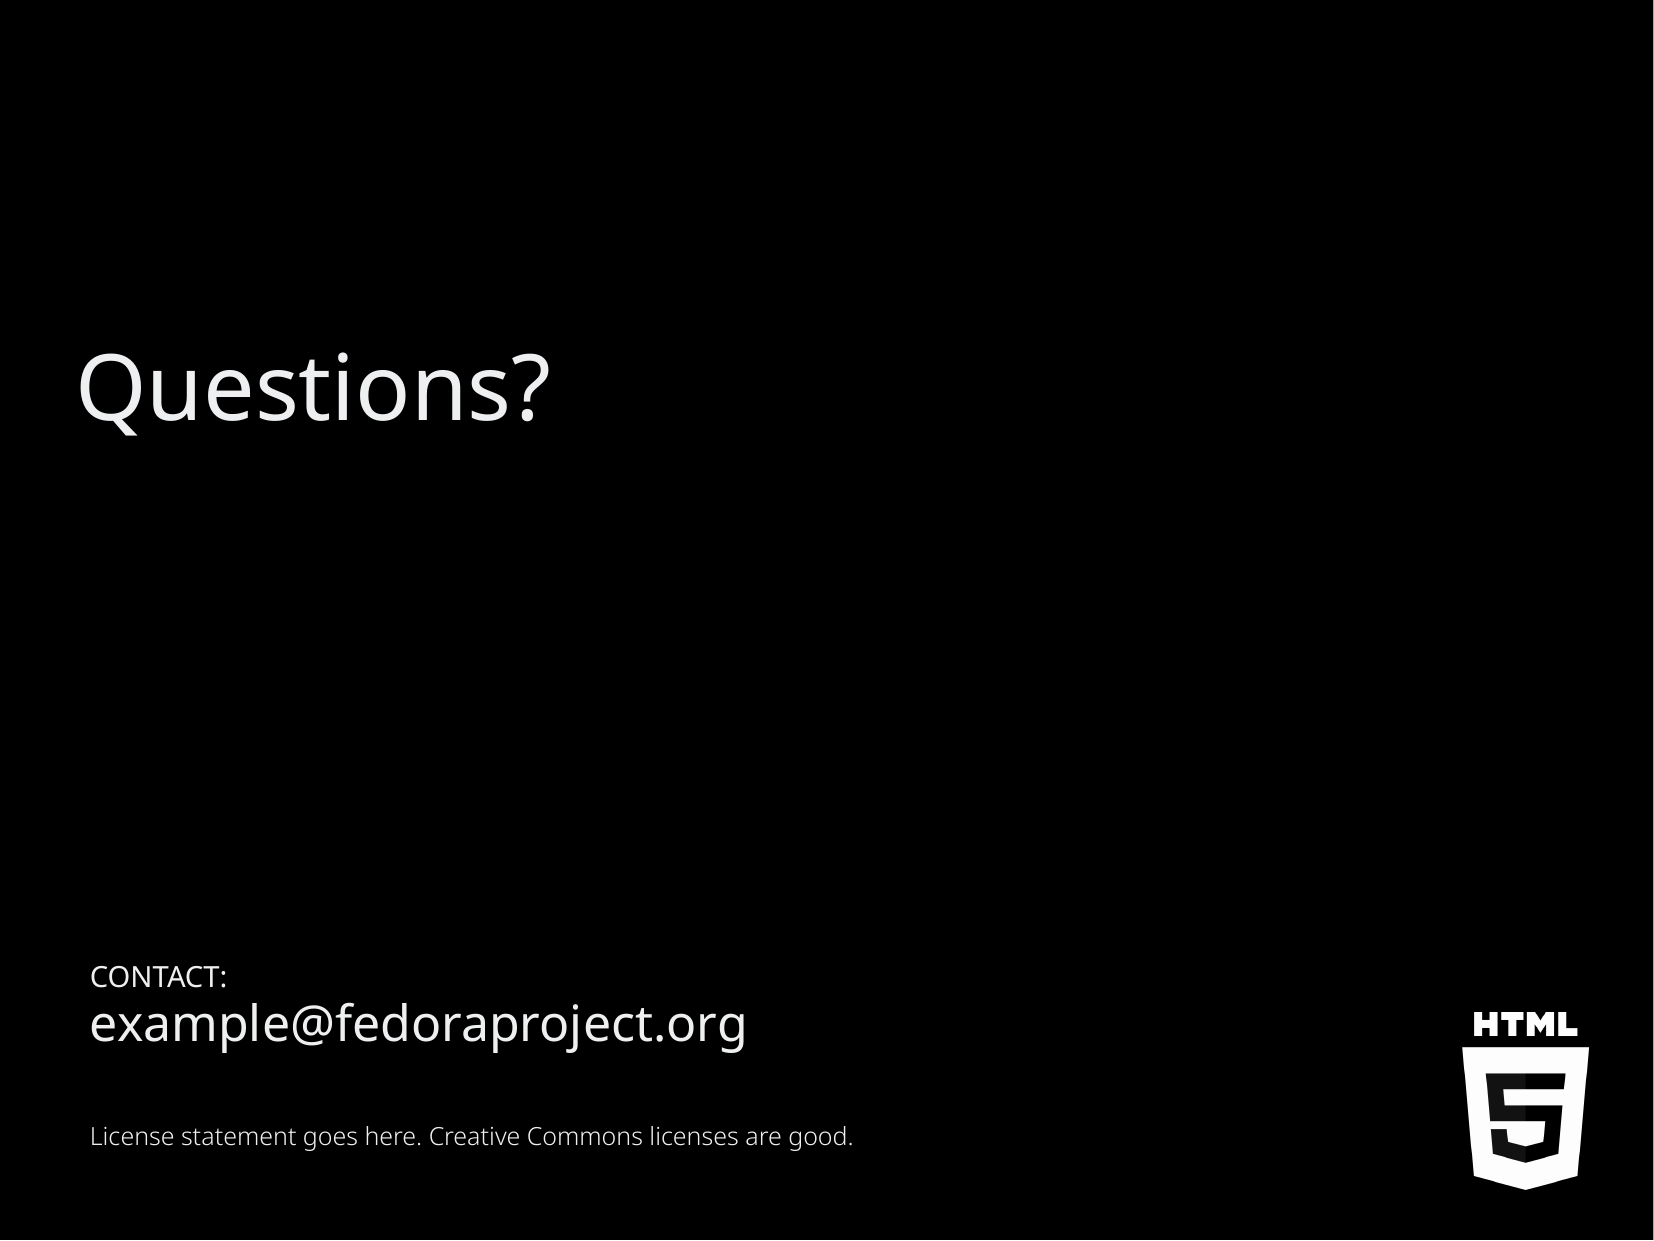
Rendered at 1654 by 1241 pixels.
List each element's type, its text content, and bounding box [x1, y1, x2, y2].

text_box License statement goes here. Creative Commons licenses are good. [75, 1111, 1436, 1185]
text_box CONTACT: [75, 949, 1611, 999]
title Questions? [75, 288, 1576, 481]
text_box example@fedoraproject.org [75, 999, 1611, 1054]
picture [1436, 1012, 1615, 1191]
